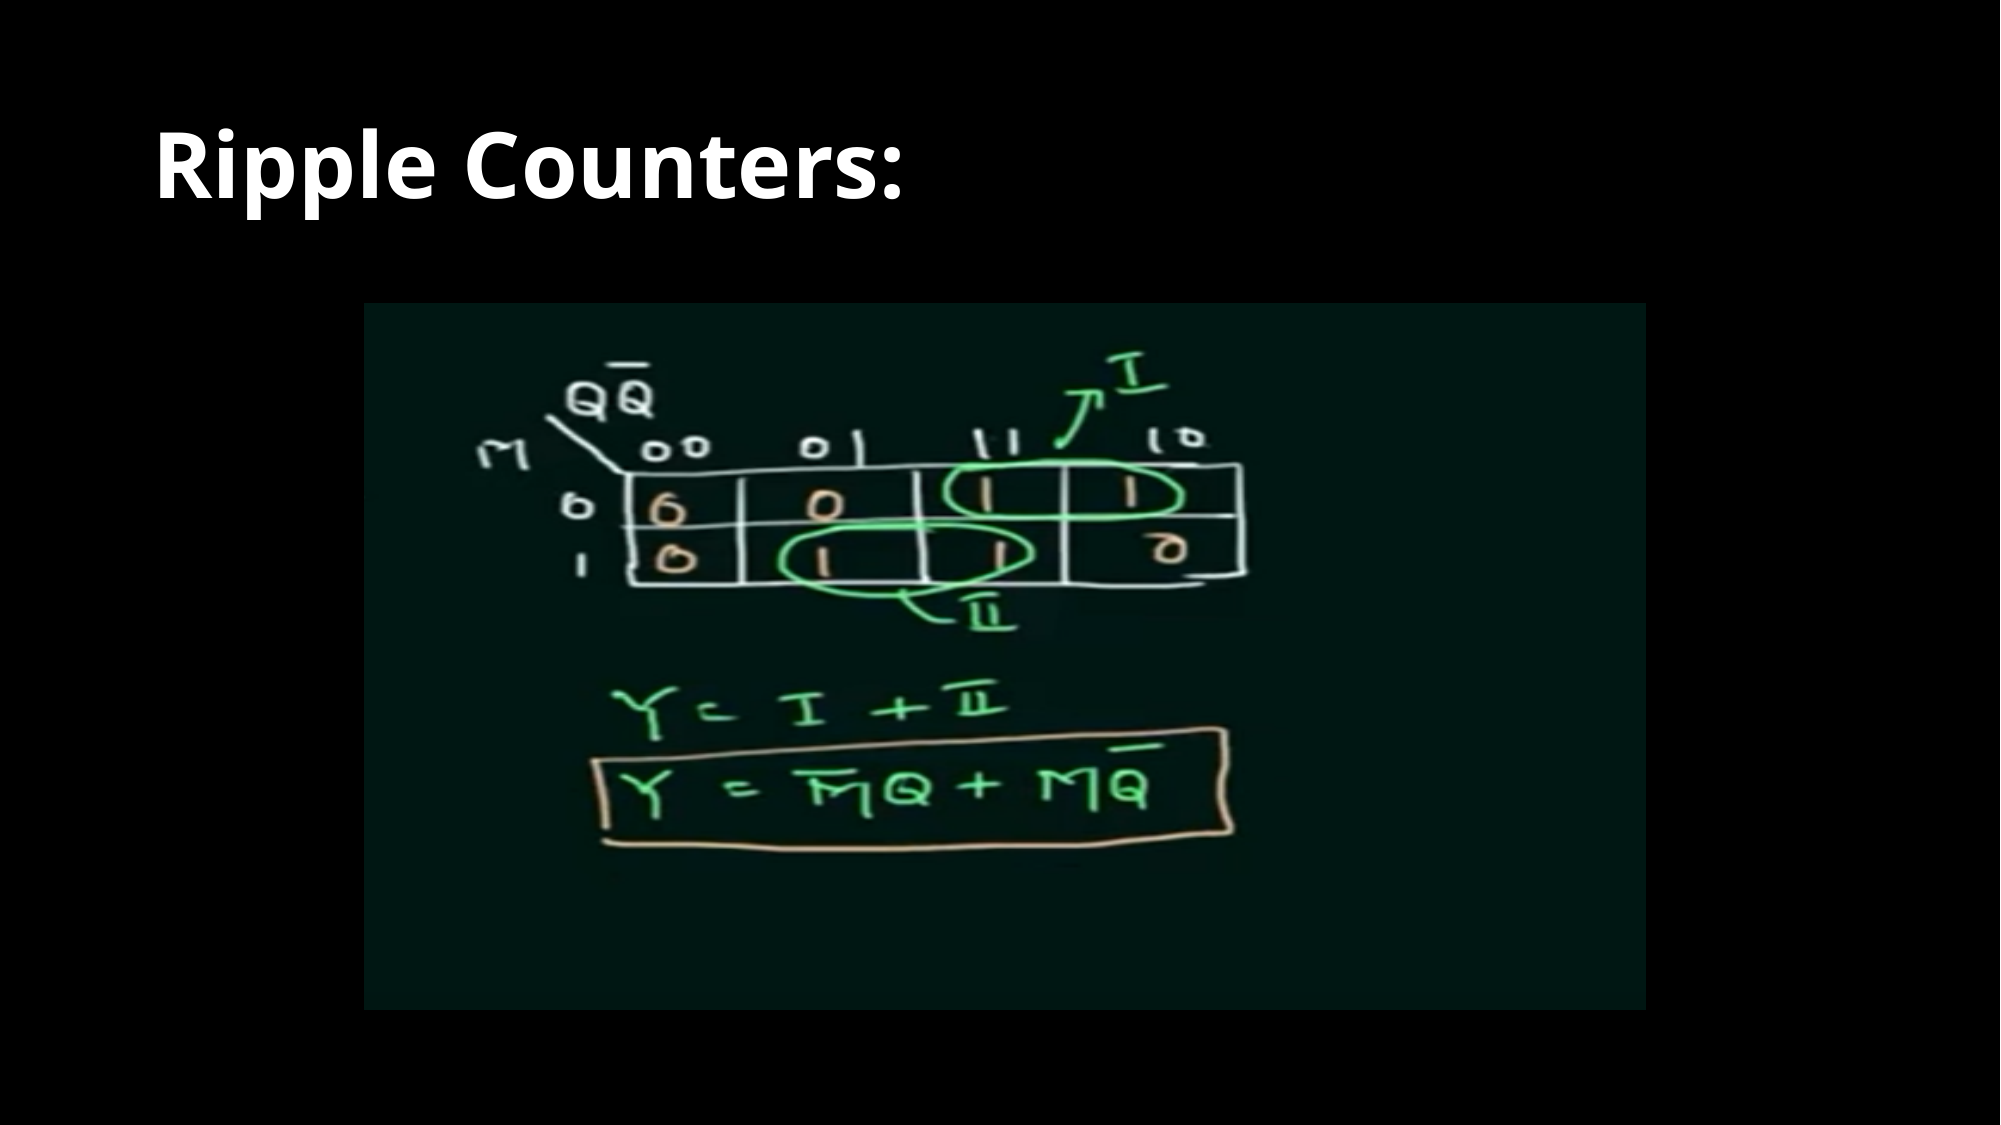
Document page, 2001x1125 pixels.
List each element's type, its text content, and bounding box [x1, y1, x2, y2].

picture [364, 303, 1646, 1010]
title Ripple Counters: [137, 59, 1863, 278]
